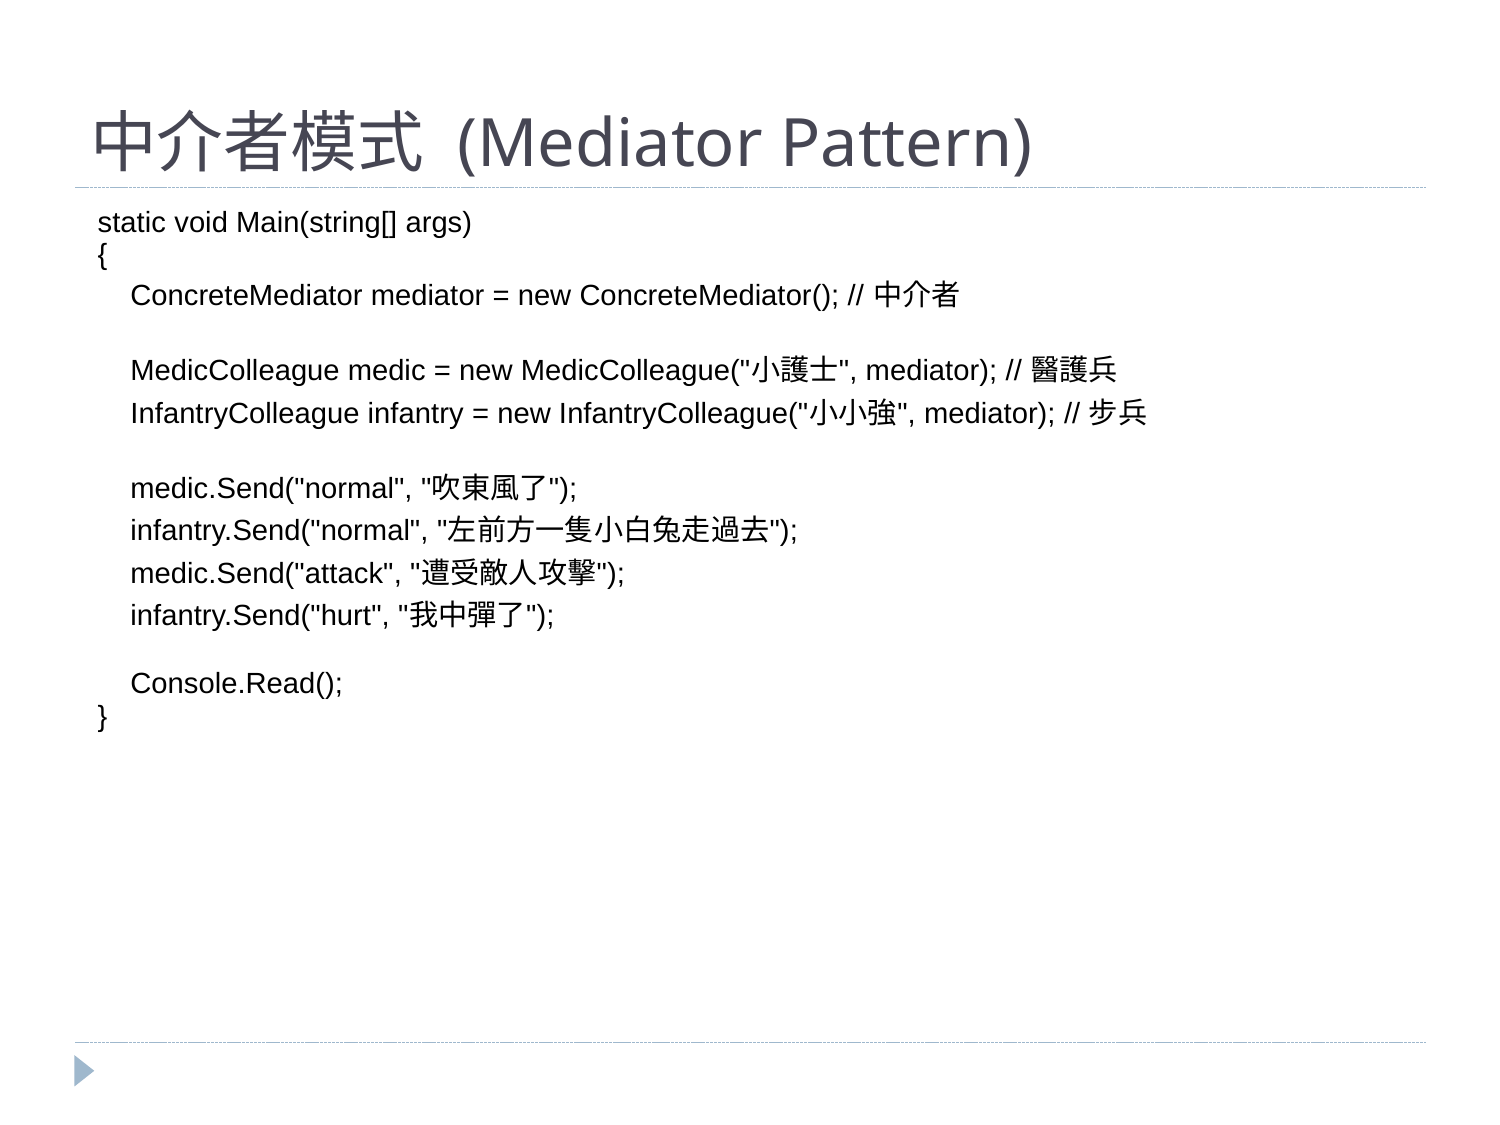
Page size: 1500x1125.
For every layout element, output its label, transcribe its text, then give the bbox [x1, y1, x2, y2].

title 中介者模式 (Mediator Pattern) [75, 25, 1426, 188]
text_box static void Main(string[] args) { ConcreteMediator mediator = new ConcreteMediator(); // 中介者 MedicColleague medic = new MedicColleague("小護士", mediator); // 醫護兵 InfantryColleague infantry = new InfantryColleague("小小強", mediator); // 步兵 medic.Send("normal", "吹東風了"); infantry.Send("normal", "左前方一隻小白兔走過去"); medic.Send("attack", "遭受敵人攻擊"); infantry.Send("hurt", "我中彈了"); Console.Read(); } [82, 198, 1441, 969]
